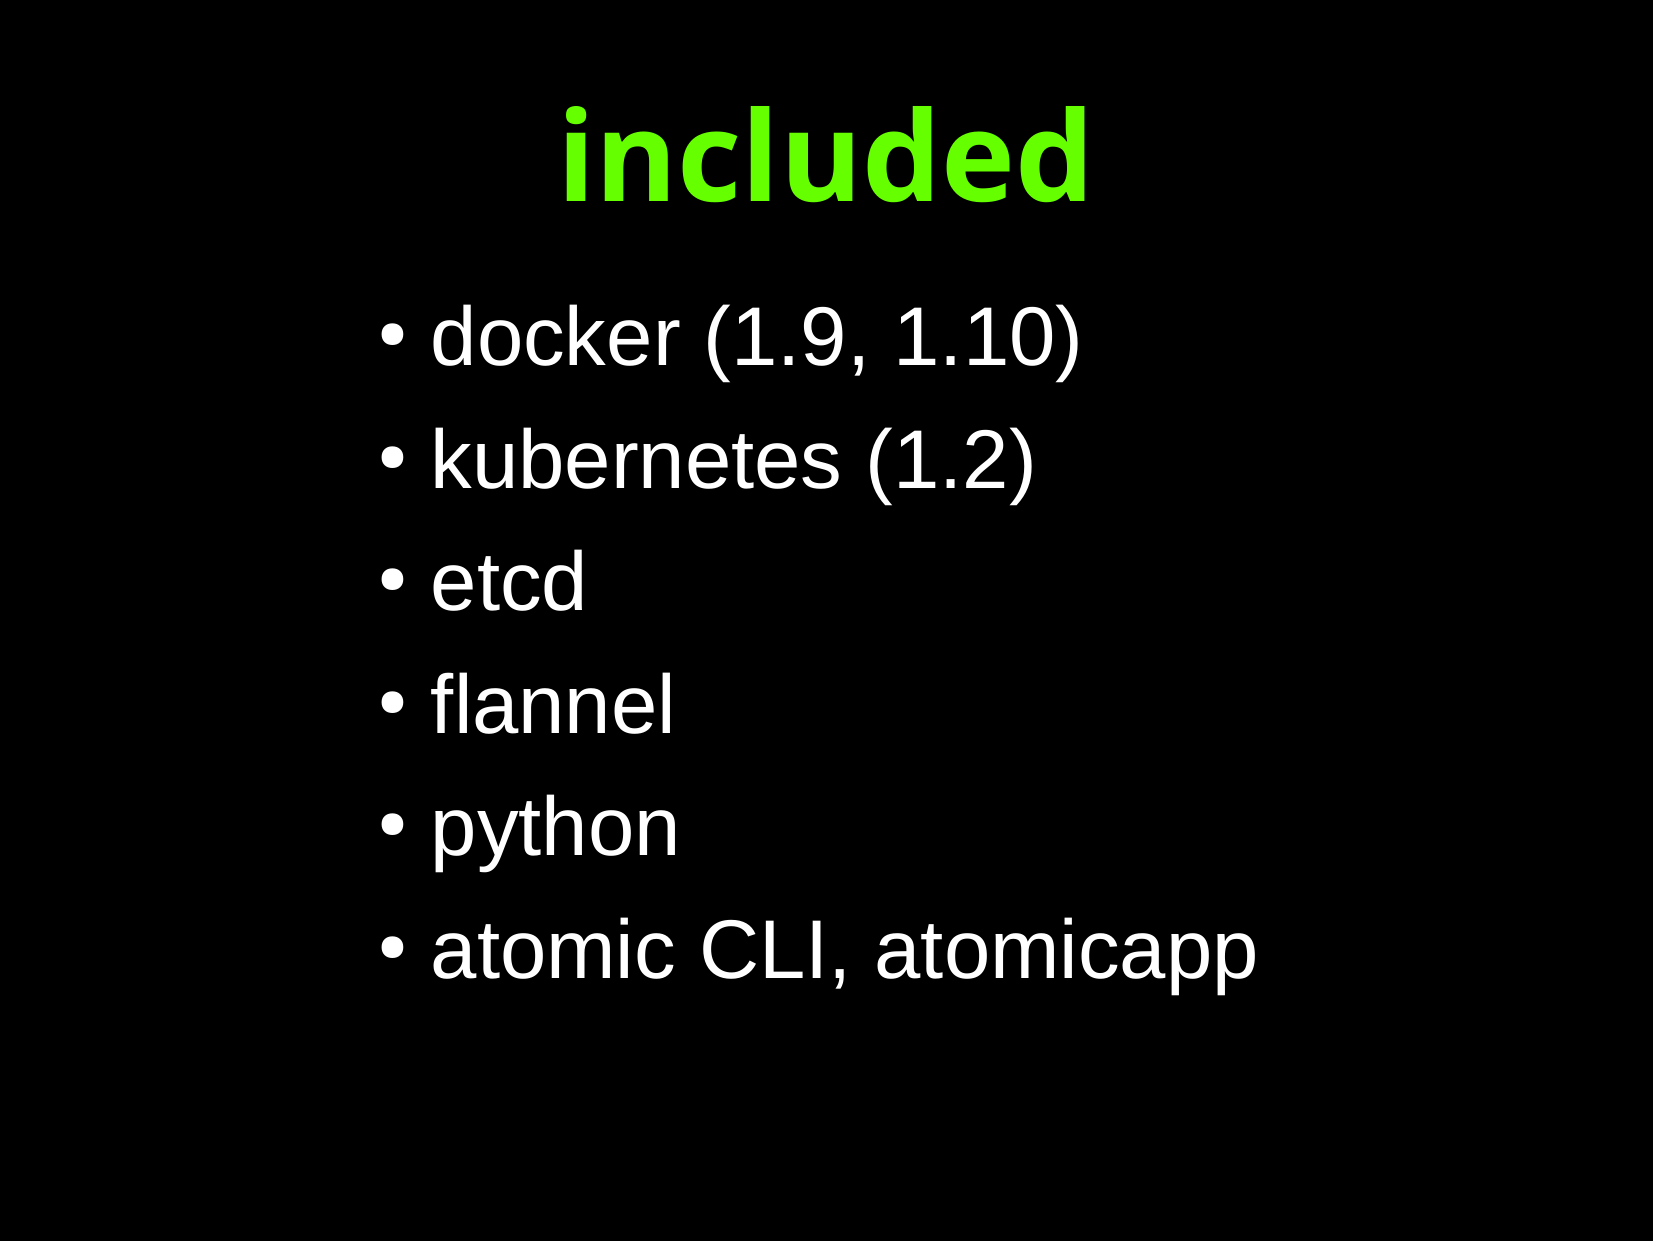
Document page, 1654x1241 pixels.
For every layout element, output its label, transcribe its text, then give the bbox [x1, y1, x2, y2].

list docker (1.9, 1.10) kubernetes (1.2) etcd flannel python atomic CLI, atomicapp [360, 290, 1571, 1010]
title included [82, 49, 1571, 257]
